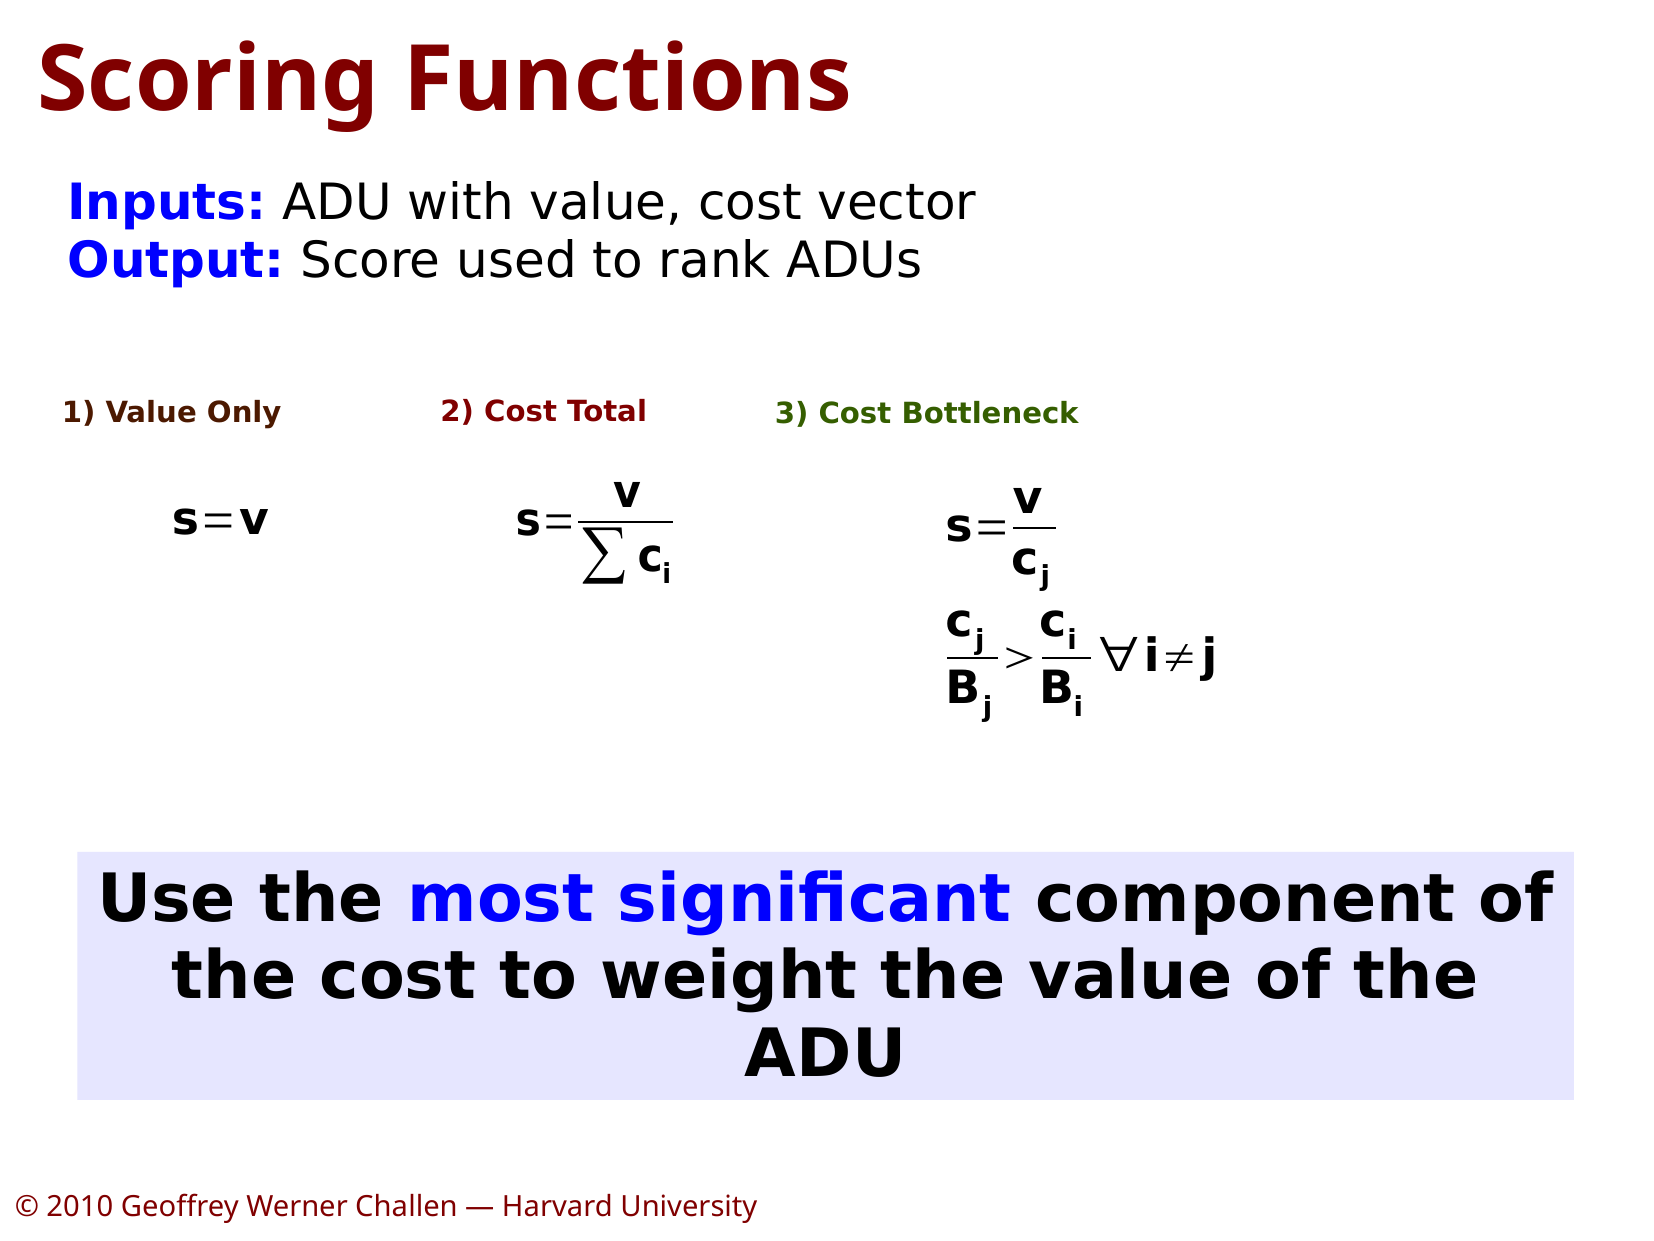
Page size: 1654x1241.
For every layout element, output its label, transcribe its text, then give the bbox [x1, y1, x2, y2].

text_box 2) Cost Total [425, 387, 1102, 466]
text_box Use the most significant component of the cost to weight the value of the ADU [77, 851, 1574, 1100]
chart [509, 466, 682, 591]
text_box 1) Value Only [47, 387, 509, 469]
chart [939, 471, 1224, 723]
title Scoring Functions [0, 0, 1654, 151]
text_box 3) Cost Bottleneck [760, 389, 1487, 475]
chart [165, 492, 275, 546]
text_box Inputs: ADU with value, cost vector Output: Score used to rank ADUs [52, 165, 1491, 297]
